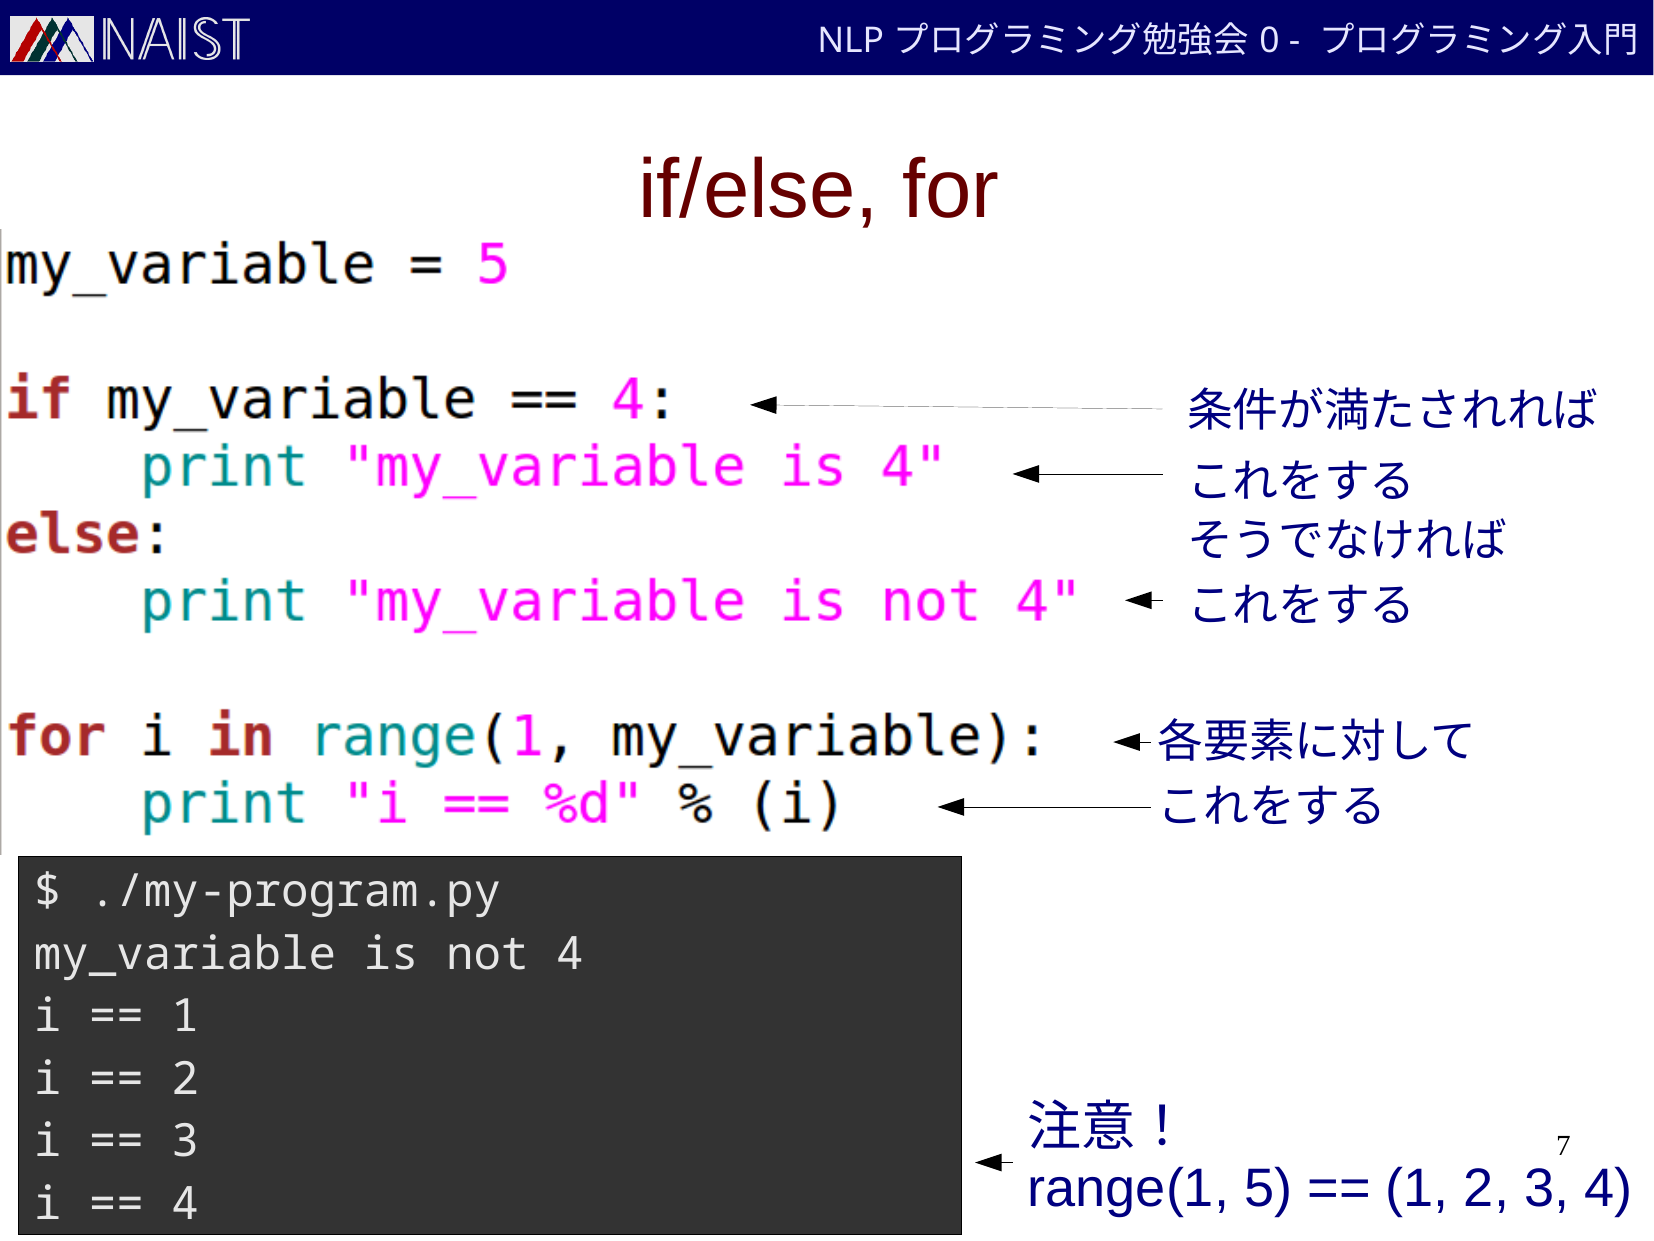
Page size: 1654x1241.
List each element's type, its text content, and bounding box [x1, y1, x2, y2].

picture [10, 16, 94, 62]
text_box これをする [1142, 772, 1373, 841]
text_box これをする [1172, 447, 1402, 506]
text_box 注意！ range(1, 5) == (1, 2, 3, 4) [1012, 1087, 1649, 1226]
title if/else, for [75, 92, 1564, 285]
text_box $ ./my-program.py my_variable is not 4 i == 1 i == 2 i == 3 i == 4 [18, 856, 962, 1235]
text_box これをする [1172, 571, 1402, 640]
picture [102, 17, 251, 60]
text_box 条件が満たされれば [1172, 376, 1598, 445]
text_box そうでなければ [1172, 506, 1492, 575]
text_box 各要素に対して [1142, 707, 1474, 776]
picture [0, 229, 1088, 855]
